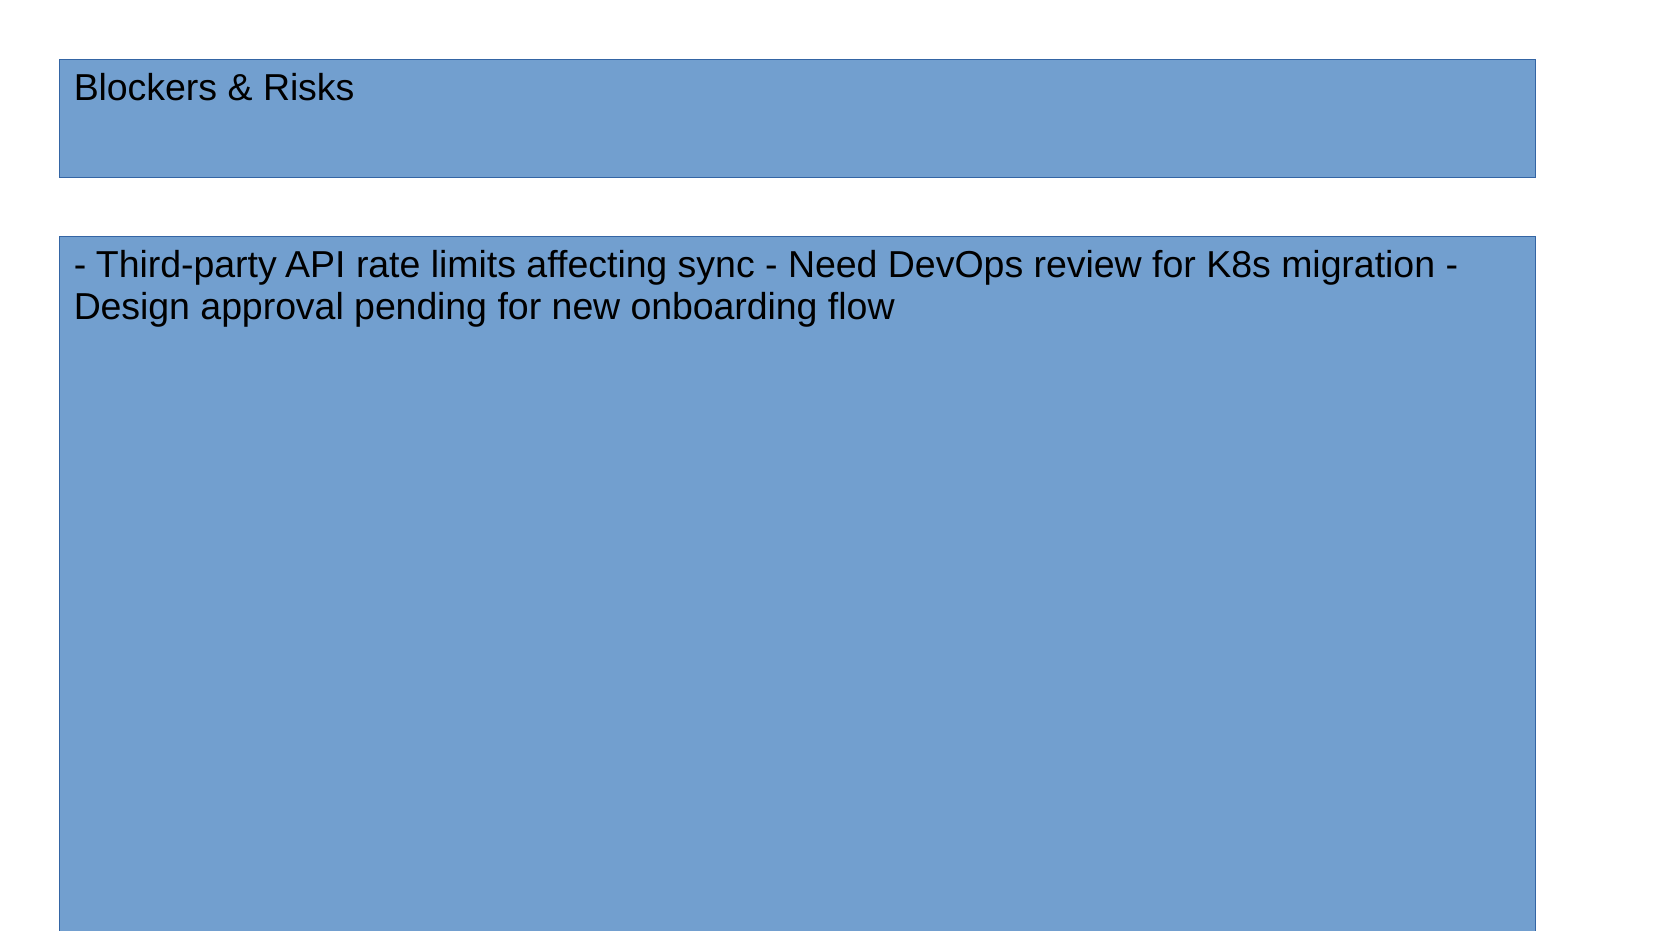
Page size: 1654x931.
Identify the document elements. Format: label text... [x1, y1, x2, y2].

text_box - Third-party API rate limits affecting sync - Need DevOps review for K8s migration - Design approval pending for new onboarding flow [59, 236, 1536, 931]
text_box Blockers & Risks [59, 59, 1536, 178]
